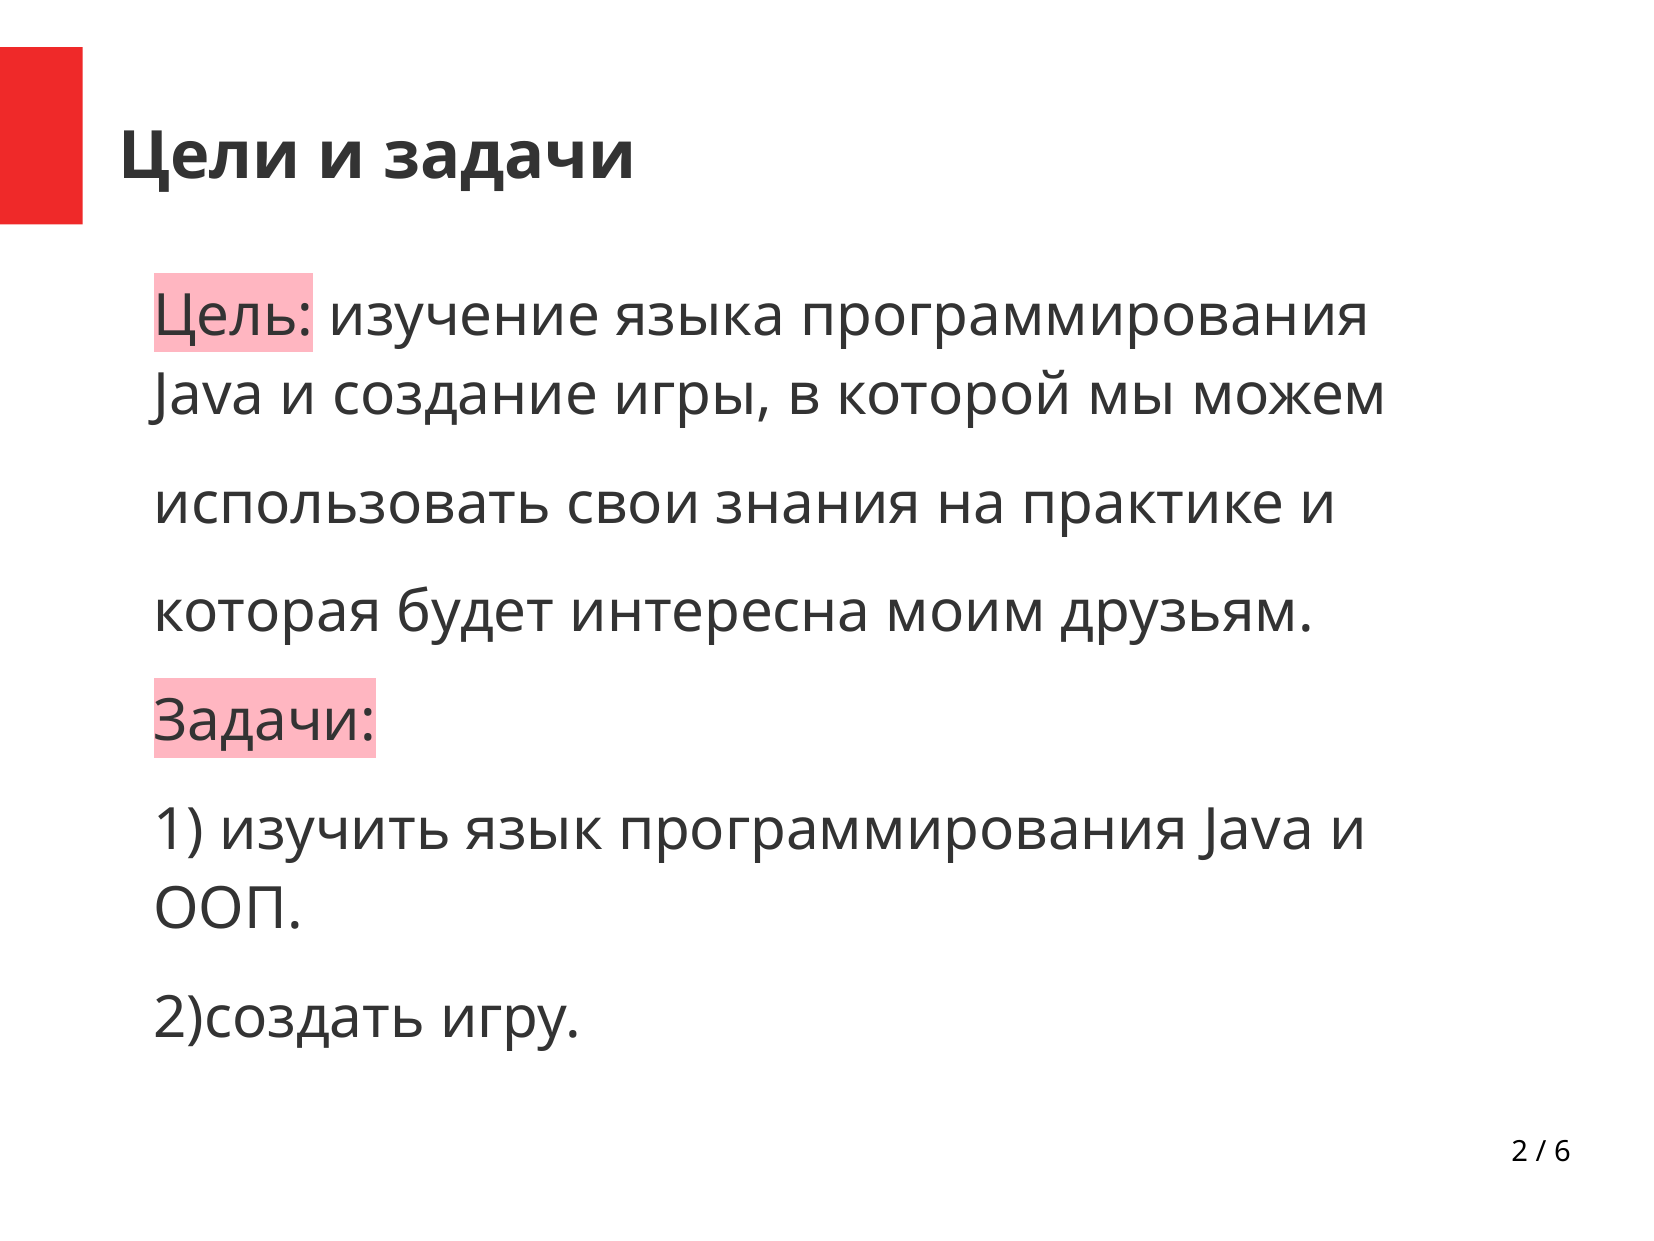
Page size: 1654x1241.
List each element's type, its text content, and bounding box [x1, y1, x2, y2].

title Цели и задачи [118, 49, 1571, 257]
list Цель: изучение языка программирования Java и создание игры, в которой мы можем использовать свои знания на практике и которая будет интересна моим друзьям. Задачи: 1) изучить язык программирования Java и ООП. 2)создать игру. [82, 272, 1501, 993]
